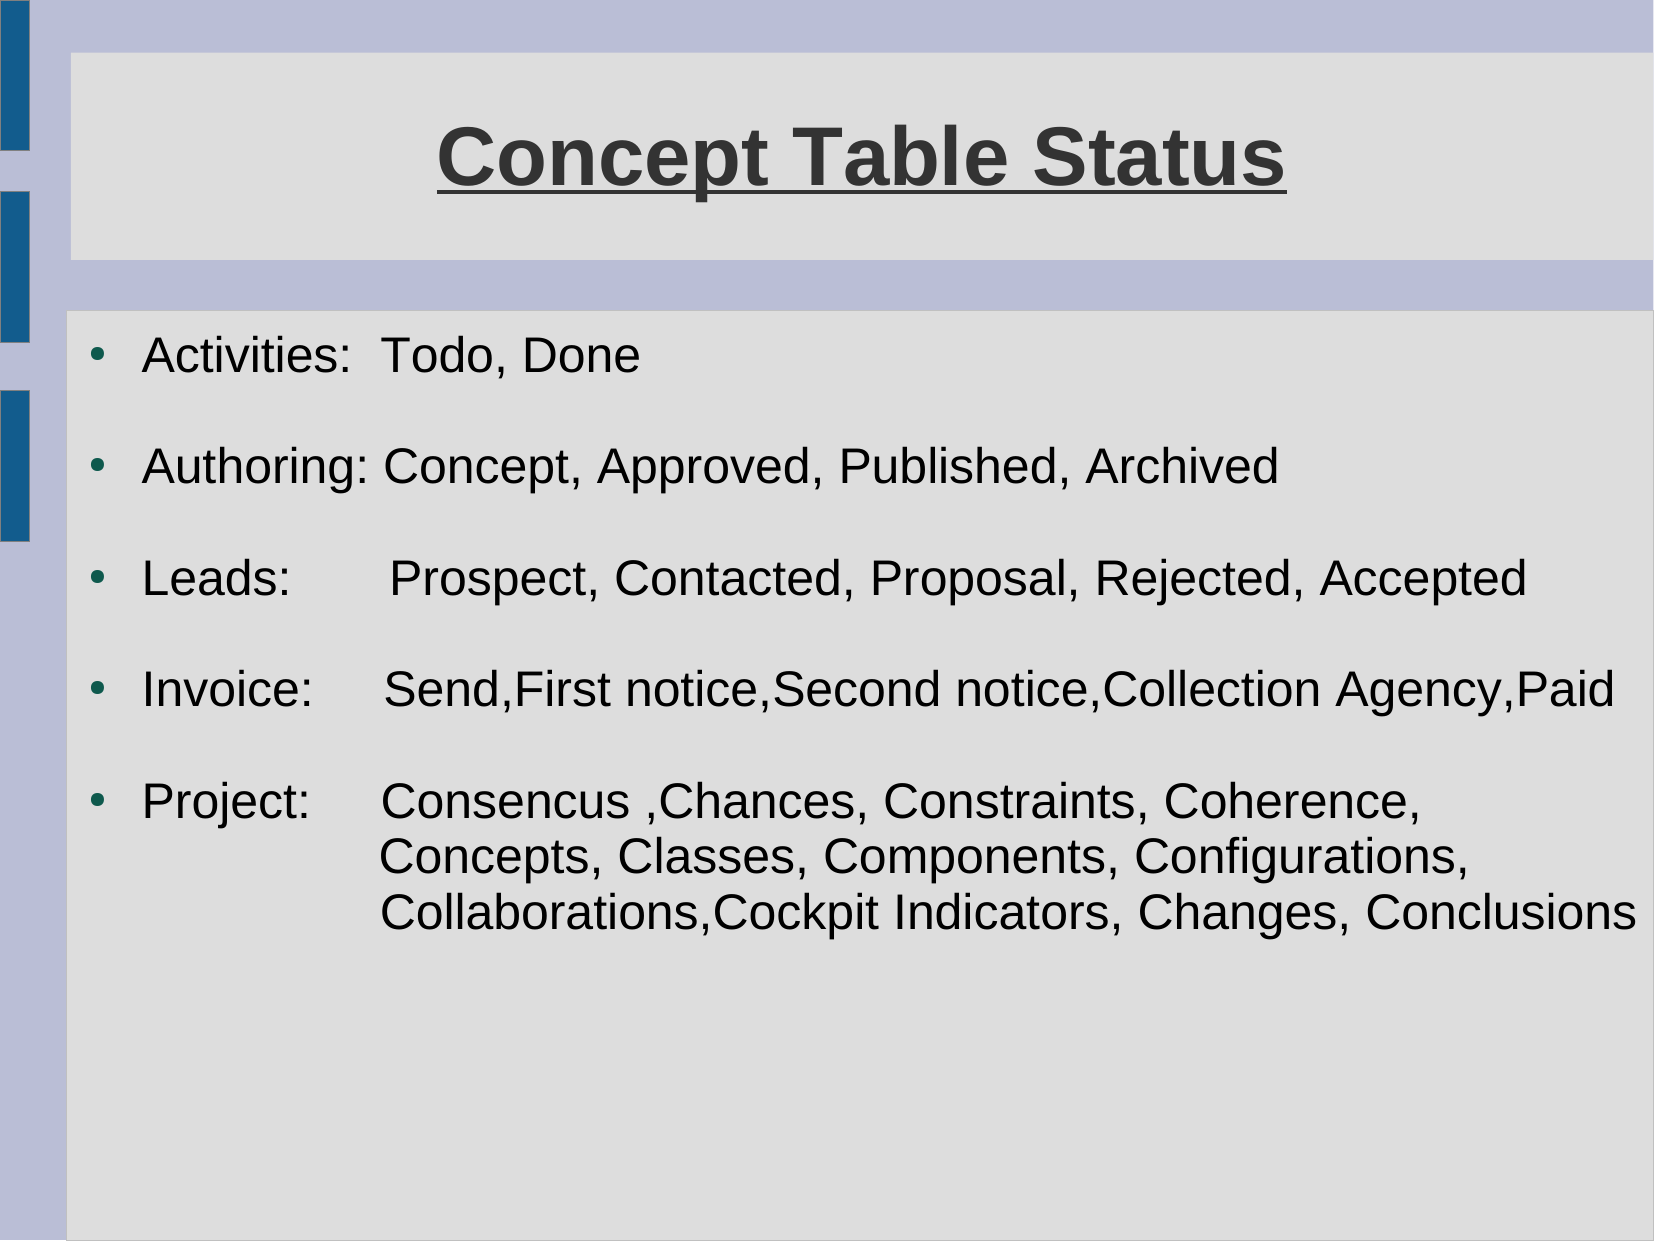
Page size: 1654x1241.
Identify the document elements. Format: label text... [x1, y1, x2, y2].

list Activities: Todo, Done Authoring: Concept, Approved, Published, Archived Leads: Prospect, Contacted, Proposal, Rejected, Accepted Invoice: Send,First notice,Second notice,Collection Agency,Paid Project: Consencus ,Chances, Constraints, Coherence, Concepts, Classes, Components, Configurations, Collaborations,Cockpit Indicators, Changes, Conclusions [70, 327, 1654, 1241]
title Concept Table Status [70, 52, 1654, 260]
